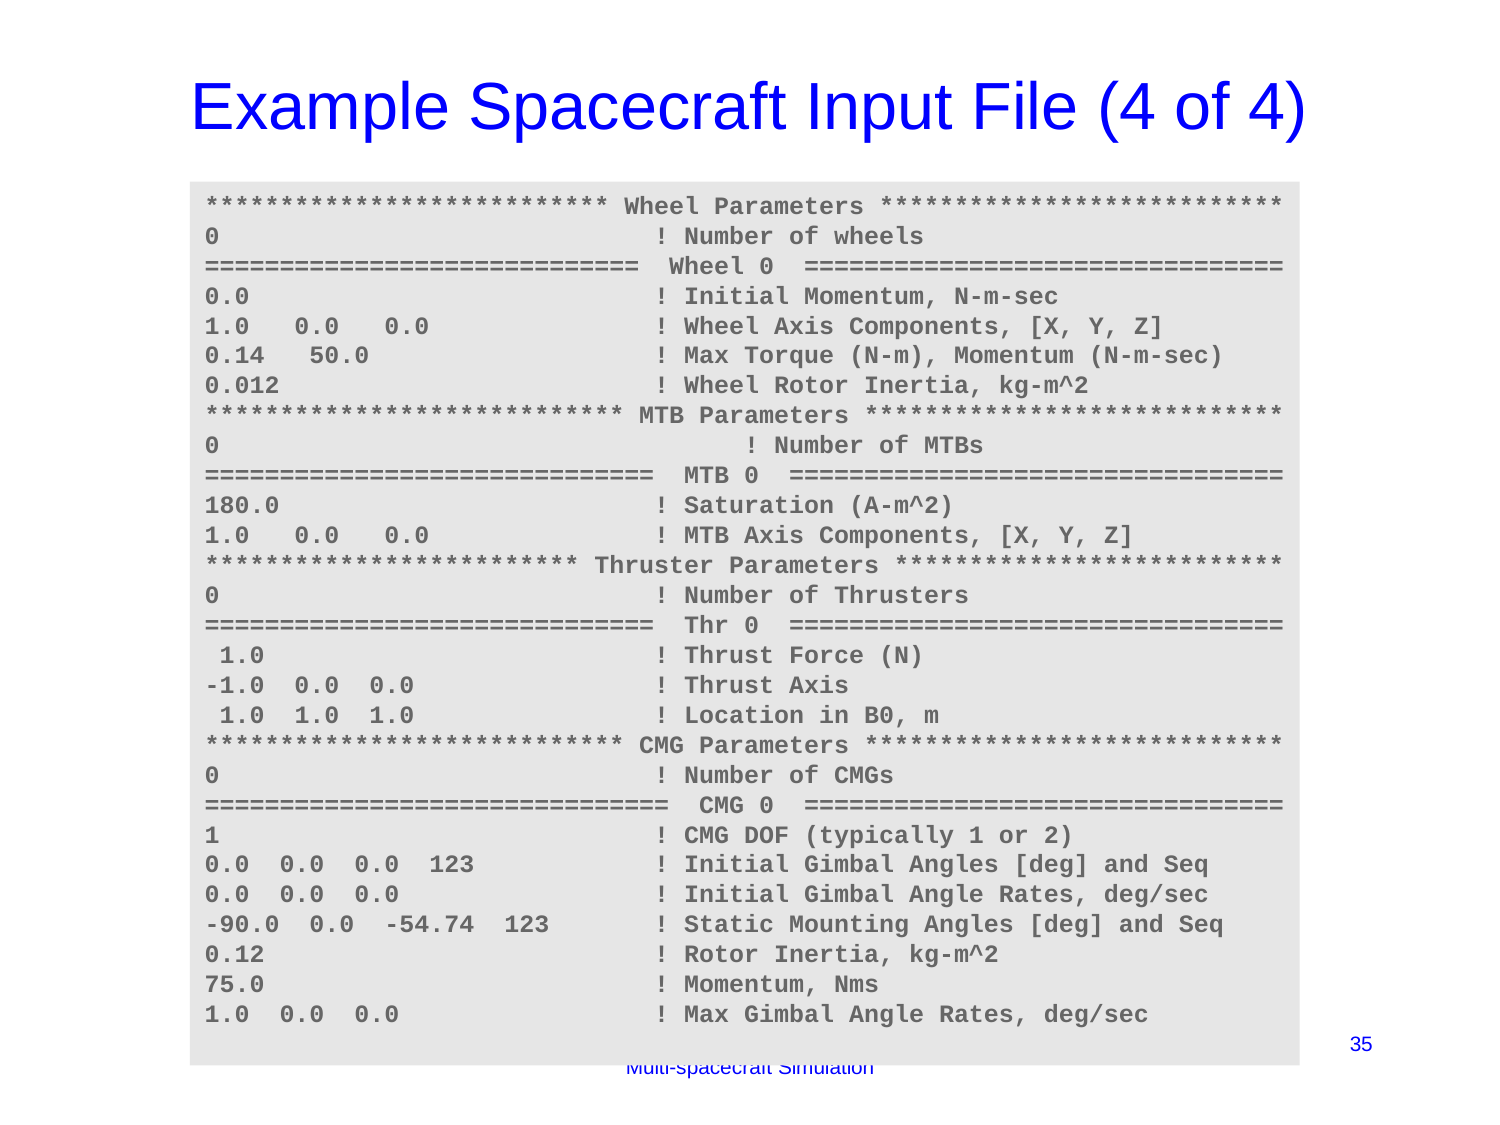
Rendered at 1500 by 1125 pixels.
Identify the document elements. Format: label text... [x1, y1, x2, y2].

text_box *************************** Wheel Parameters *************************** 0 ! Number of wheels ============================= Wheel 0 ================================ 0.0 ! Initial Momentum, N-m-sec 1.0 0.0 0.0 ! Wheel Axis Components, [X, Y, Z] 0.14 50.0 ! Max Torque (N-m), Momentum (N-m-sec) 0.012 ! Wheel Rotor Inertia, kg-m^2 **************************** MTB Parameters **************************** 0 ! Number of MTBs ============================== MTB 0 ================================= 180.0 ! Saturation (A-m^2) 1.0 0.0 0.0 ! MTB Axis Components, [X, Y, Z] ************************* Thruster Parameters ************************** 0 ! Number of Thrusters ============================== Thr 0 ================================= 1.0 ! Thrust Force (N) -1.0 0.0 0.0 ! Thrust Axis 1.0 1.0 1.0 ! Location in B0, m **************************** CMG Parameters **************************** 0 ! Number of CMGs =============================== CMG 0 ================================ 1 ! CMG DOF (typically 1 or 2) 0.0 0.0 0.0 123 ! Initial Gimbal Angles [deg] and Seq 0.0 0.0 0.0 ! Initial Gimbal Angle Rates, deg/sec -90.0 0.0 -54.74 123 ! Static Mounting Angles [deg] and Seq 0.12 ! Rotor Inertia, kg-m^2 75.0 ! Momentum, Nms 1.0 0.0 0.0 ! Max Gimbal Angle Rates, deg/sec [189, 181, 1300, 1066]
title Example Spacecraft Input File (4 of 4) [112, 37, 1388, 176]
